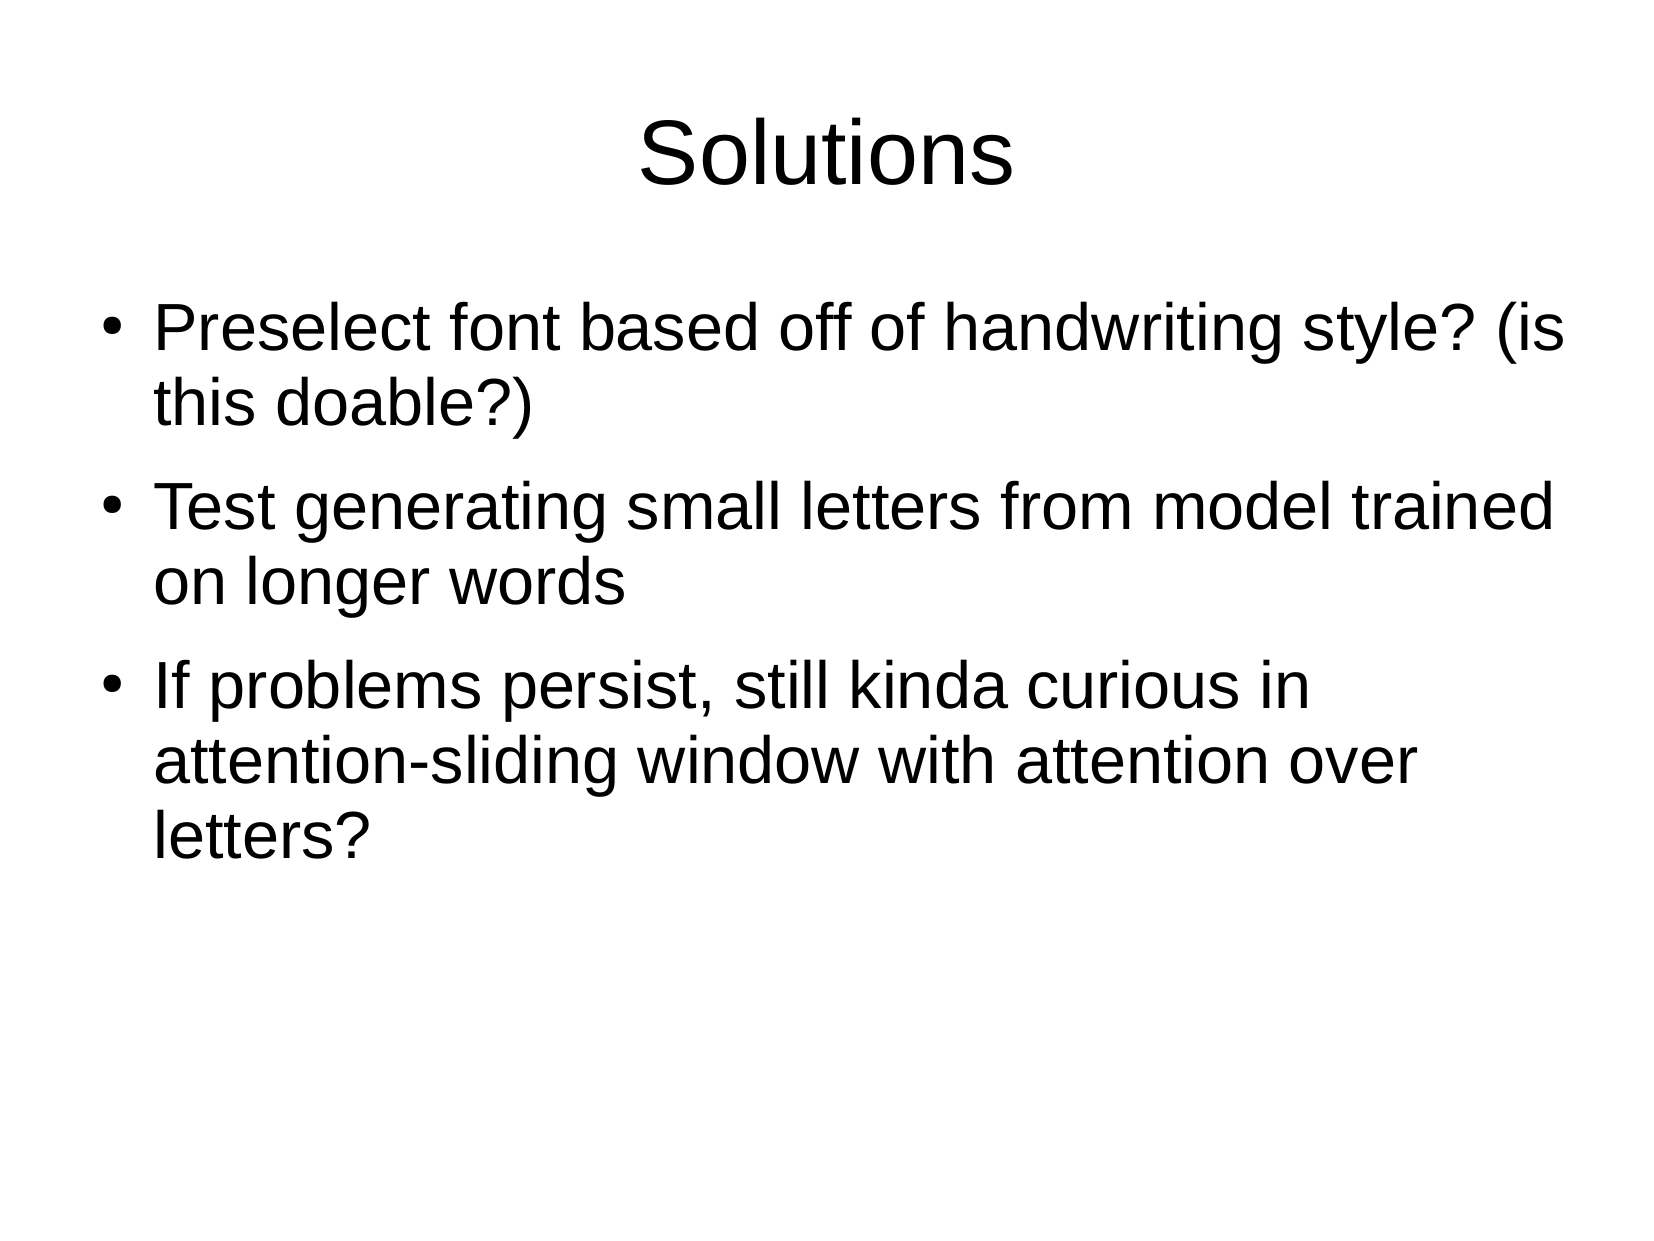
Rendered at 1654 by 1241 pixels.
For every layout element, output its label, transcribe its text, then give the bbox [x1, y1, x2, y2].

list Preselect font based off of handwriting style? (is this doable?) Test generating small letters from model trained on longer words If problems persist, still kinda curious in attention-sliding window with attention over letters? [82, 290, 1571, 1010]
title Solutions [82, 49, 1571, 257]
